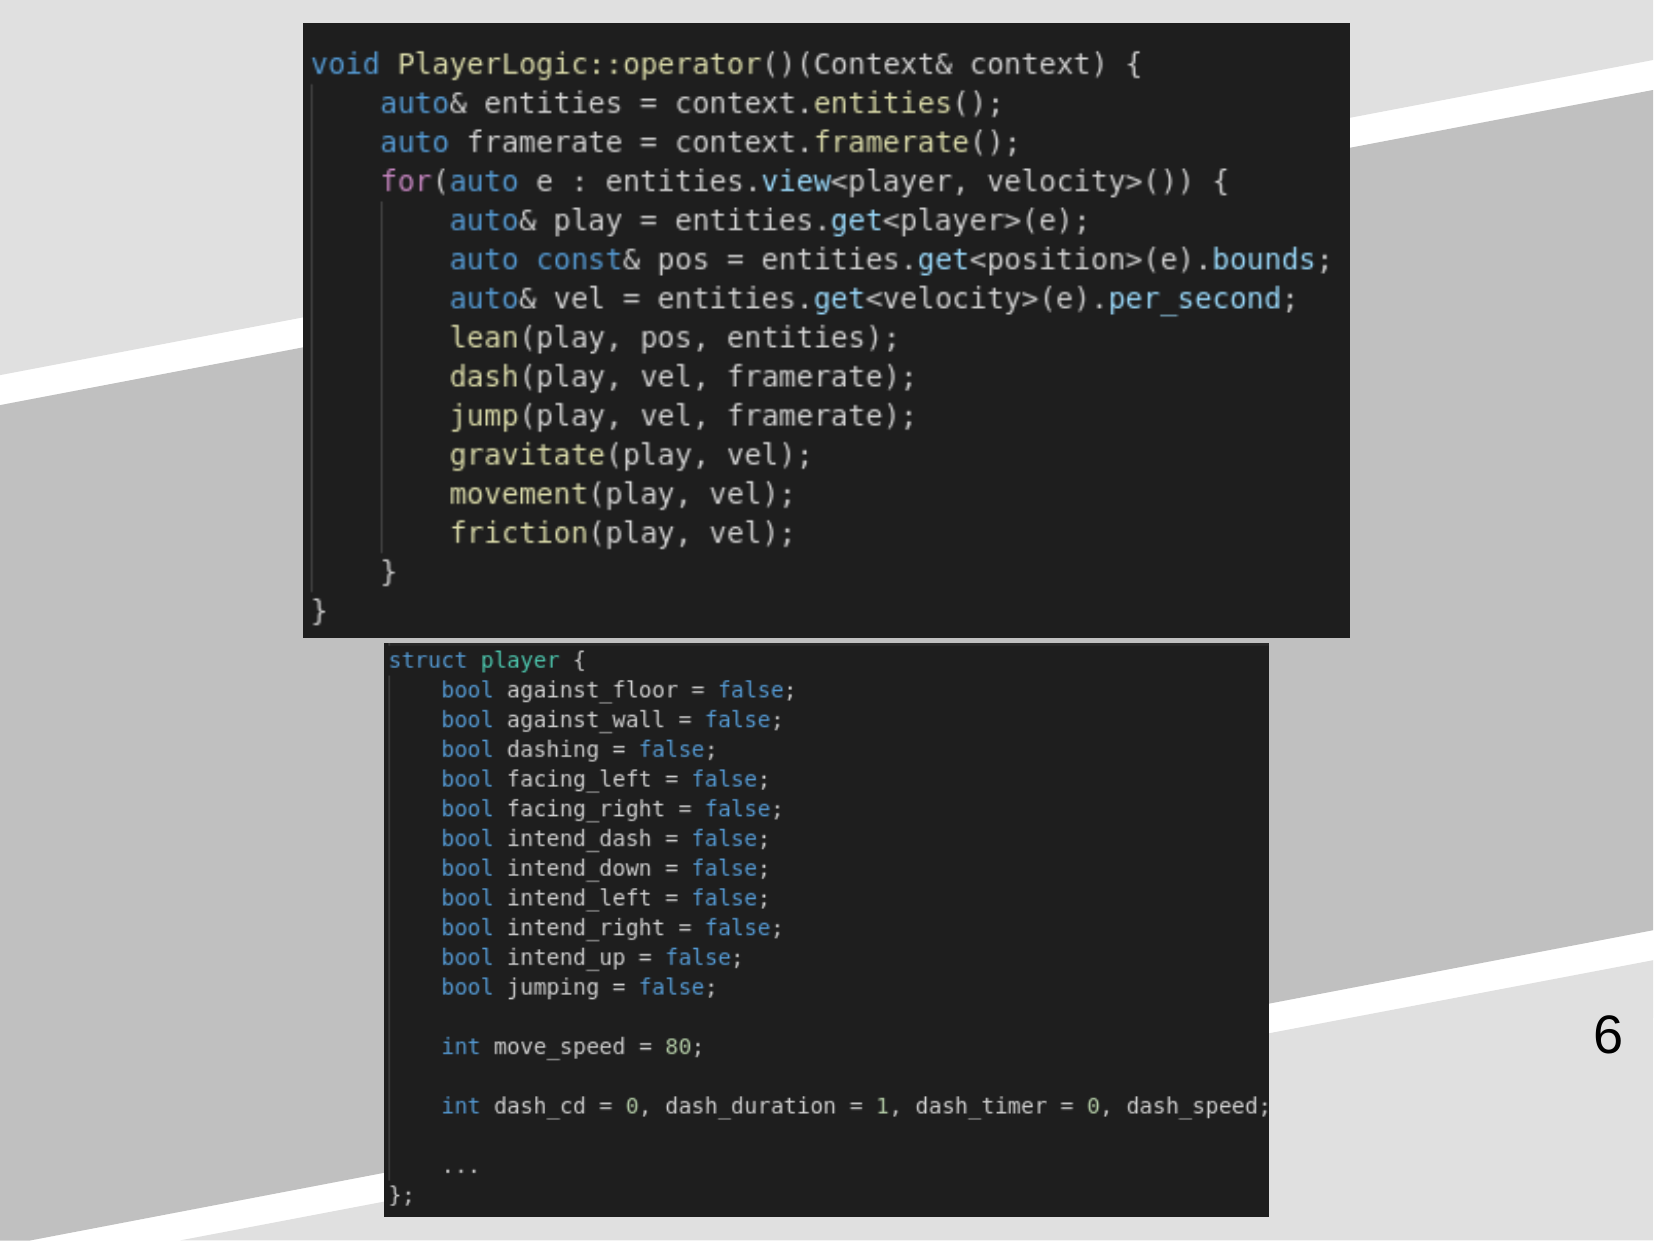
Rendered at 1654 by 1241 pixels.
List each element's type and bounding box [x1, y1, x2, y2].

picture [303, 23, 1350, 638]
picture [384, 643, 1269, 1217]
